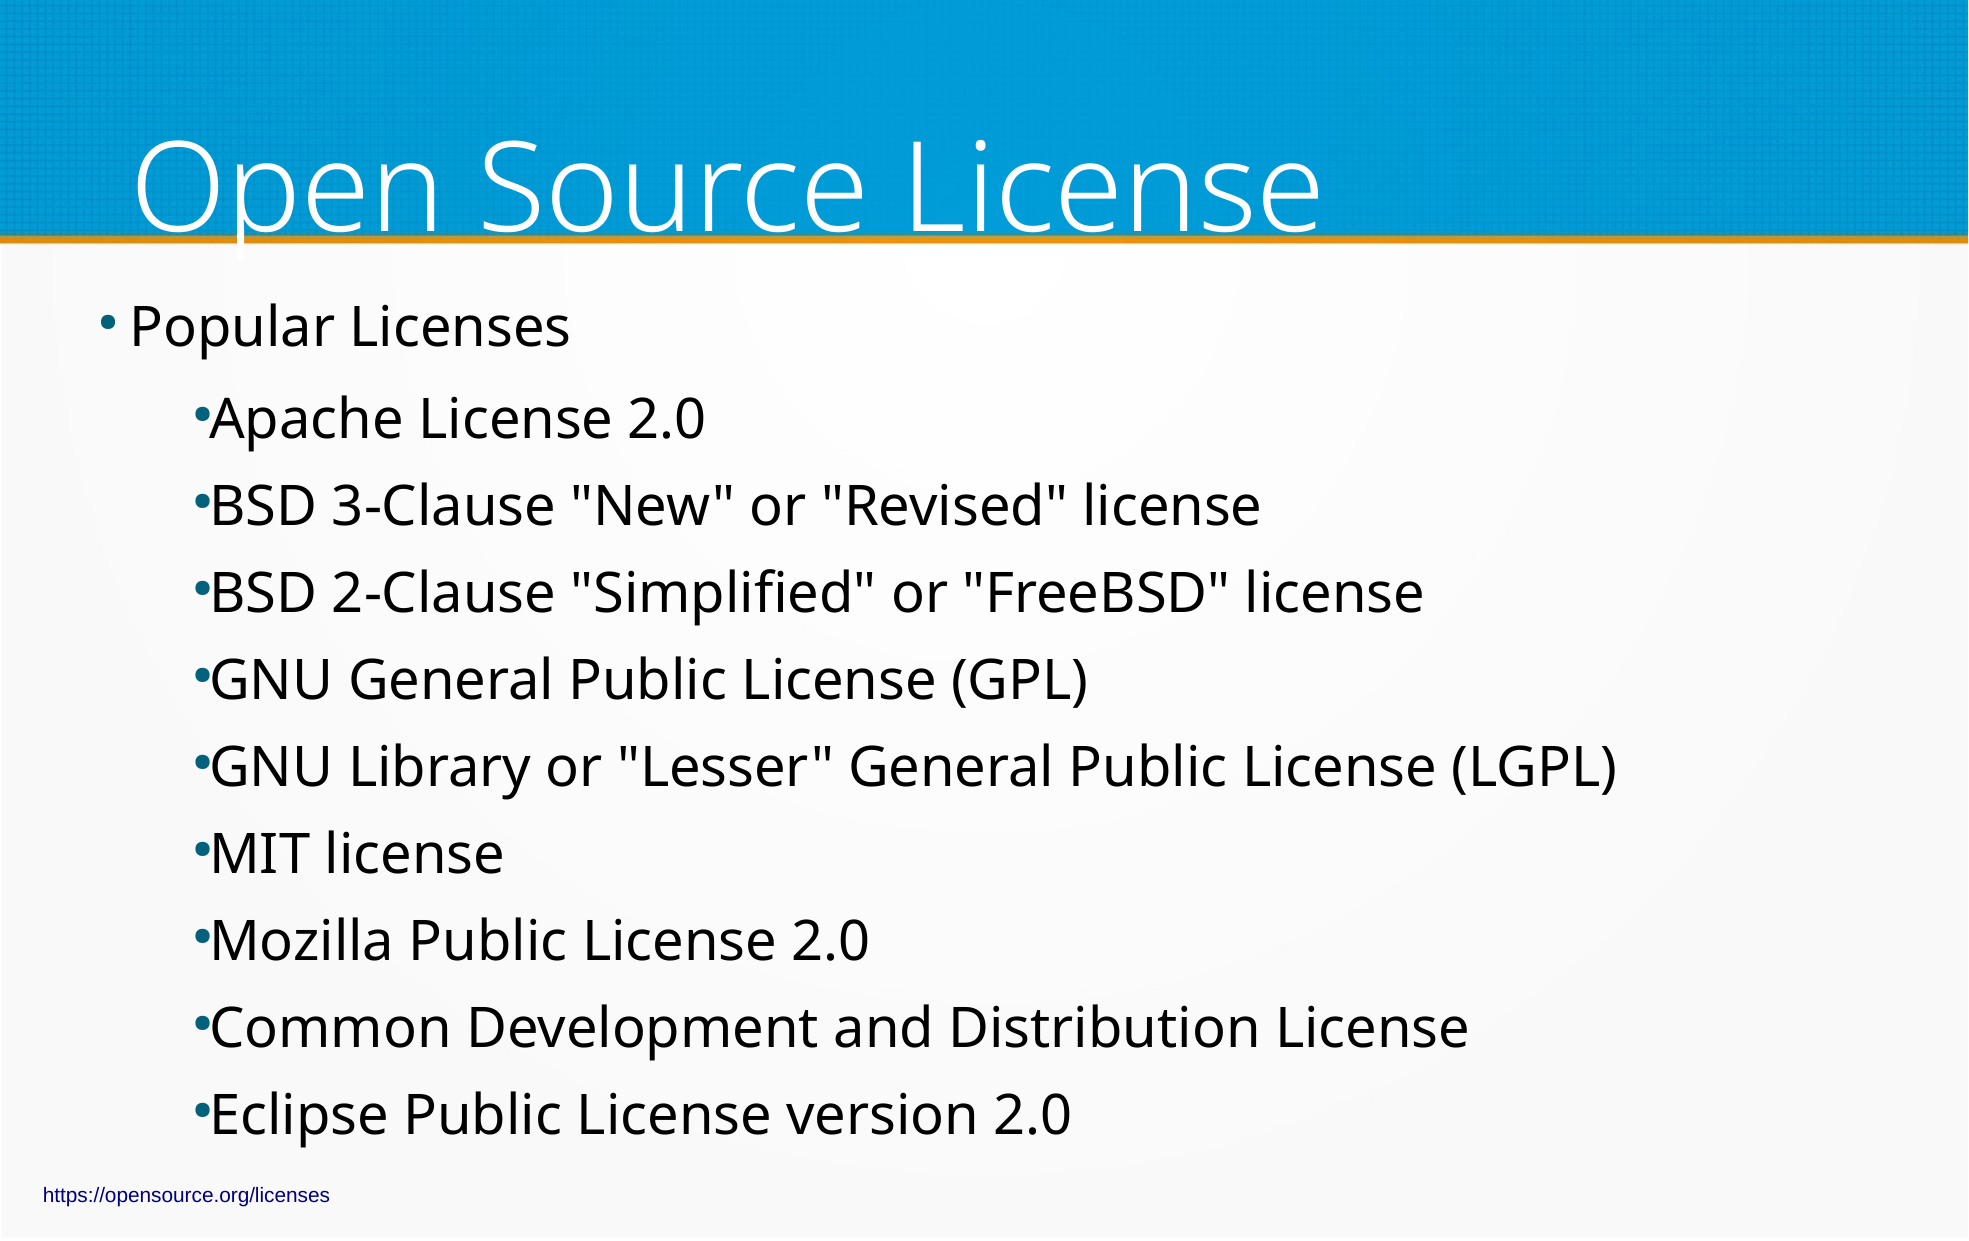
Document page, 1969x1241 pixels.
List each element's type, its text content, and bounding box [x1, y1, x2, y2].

list Popular Licenses Apache License 2.0 BSD 3-Clause "New" or "Revised" license BSD 2-Clause "Simplified" or "FreeBSD" license GNU General Public License (GPL) GNU Library or "Lesser" General Public License (LGPL) MIT license Mozilla Public License 2.0 Common Development and Distribution License Eclipse Public License version 2.0 [98, 290, 1870, 1156]
picture [0, 233, 1969, 1241]
text_box https://opensource.org/licenses [28, 1176, 346, 1216]
title Open Source License [98, 49, 1870, 257]
